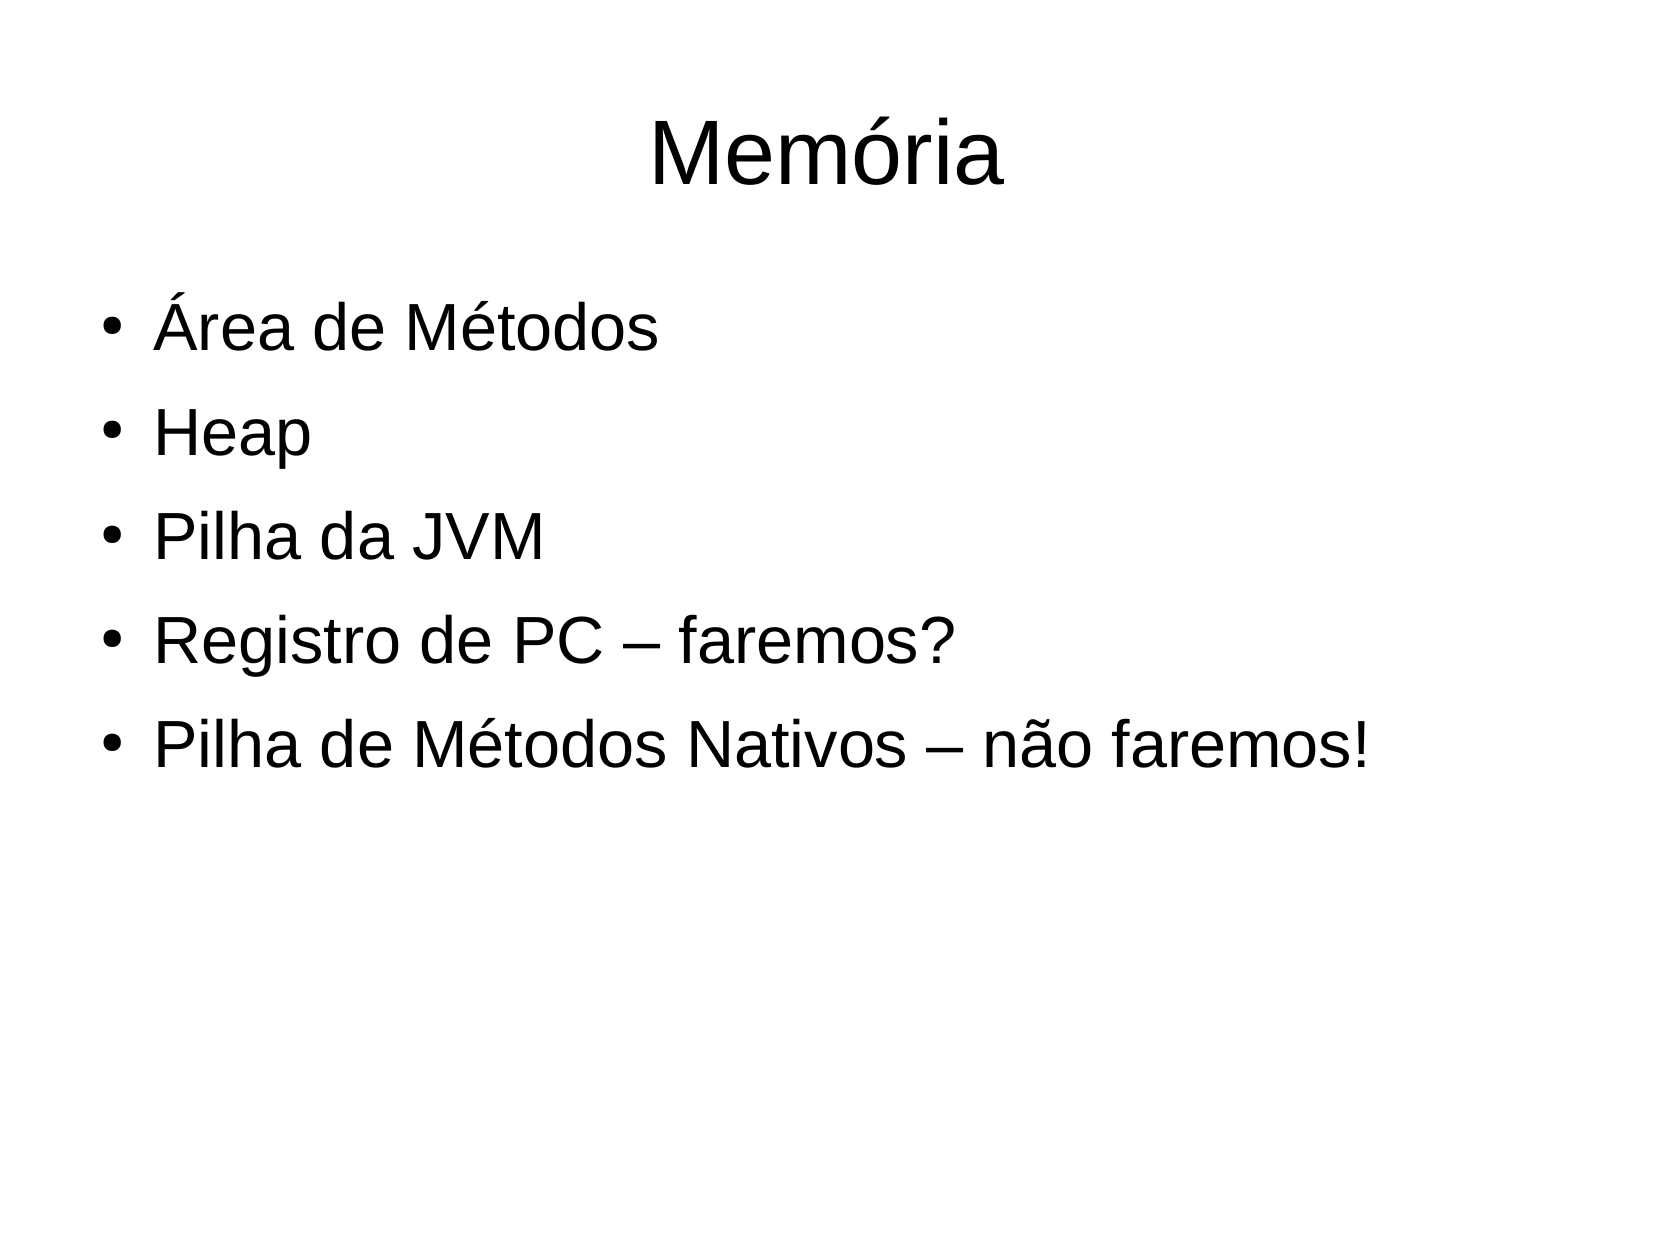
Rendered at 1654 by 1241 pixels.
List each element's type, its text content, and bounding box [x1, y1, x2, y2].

list Área de Métodos Heap Pilha da JVM Registro de PC – faremos? Pilha de Métodos Nativos – não faremos! [82, 290, 1571, 1010]
title Memória [82, 49, 1571, 257]
